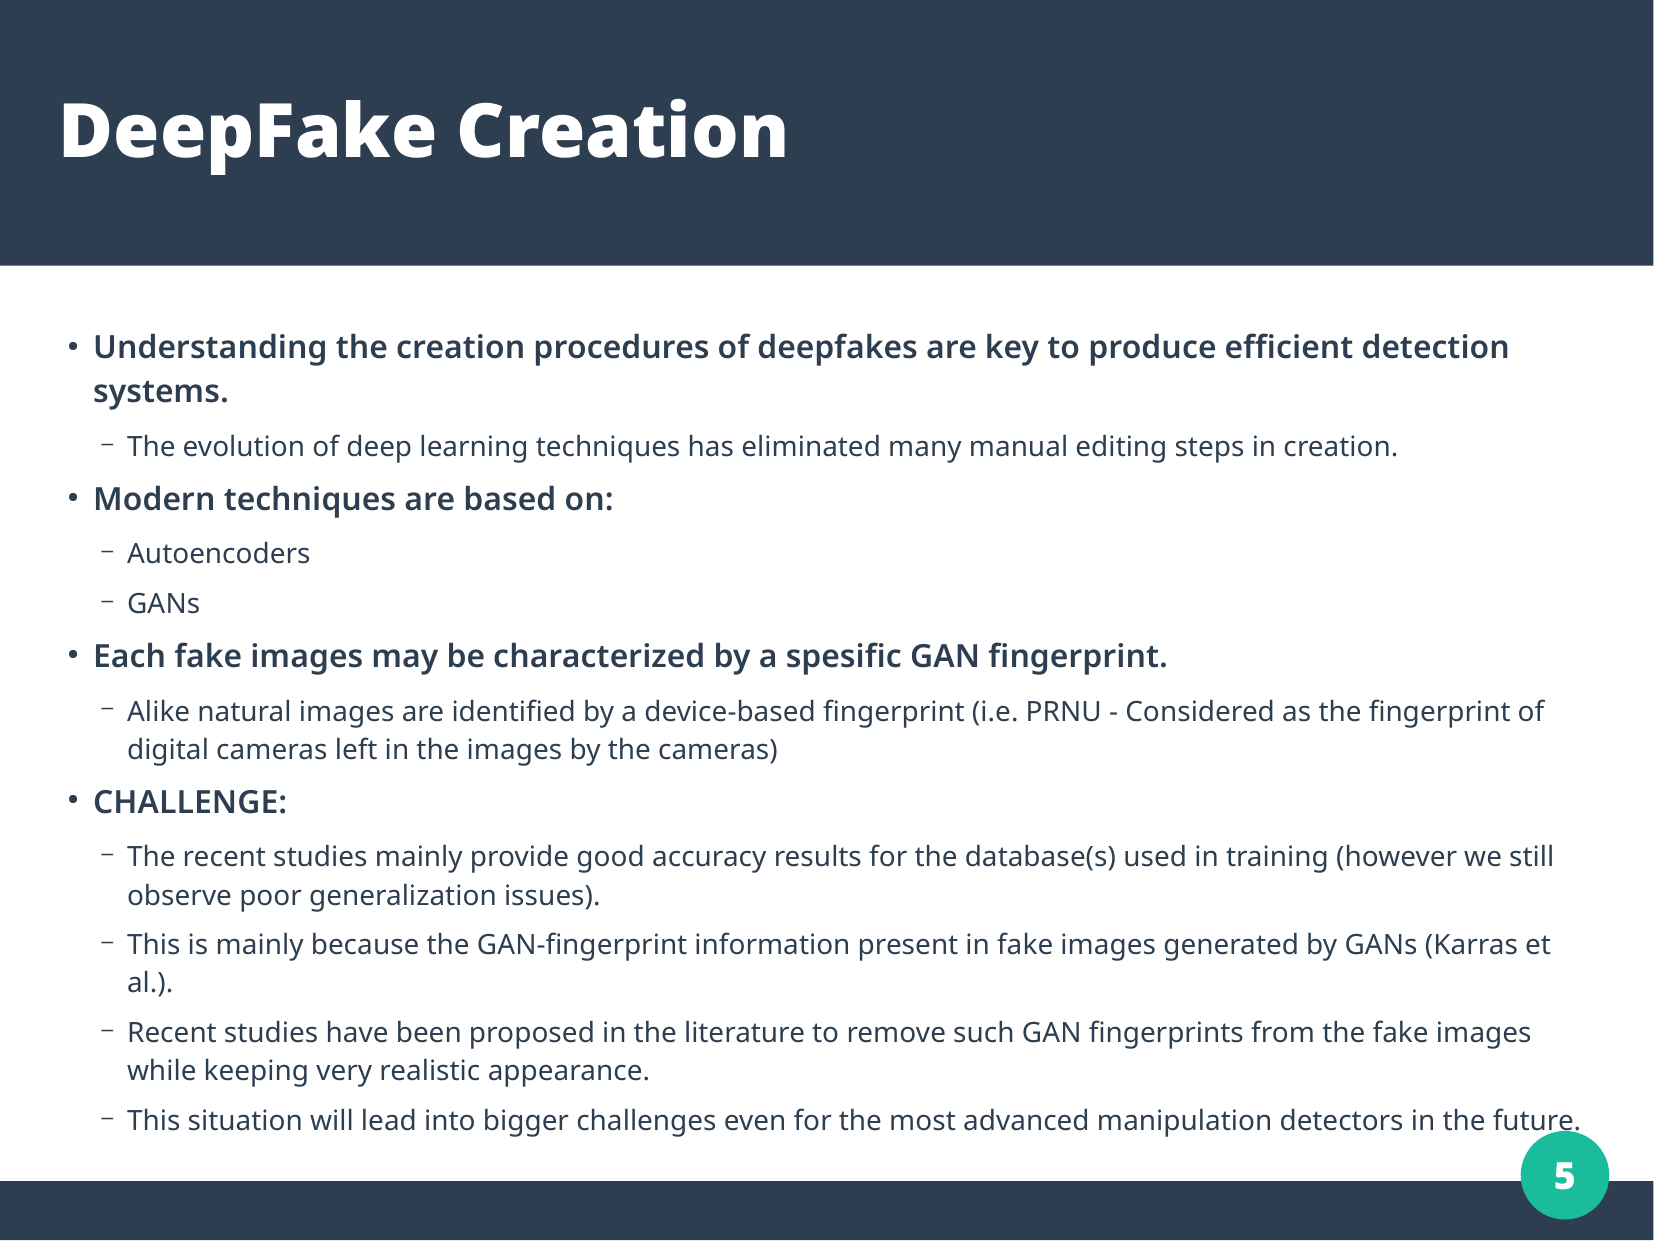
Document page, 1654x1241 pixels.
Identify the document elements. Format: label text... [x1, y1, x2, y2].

list Understanding the creation procedures of deepfakes are key to produce efficient detection systems. The evolution of deep learning techniques has eliminated many manual editing steps in creation. Modern techniques are based on: Autoencoders GANs Each fake images may be characterized by a spesific GAN fingerprint. Alike natural images are identified by a device-based fingerprint (i.e. PRNU - Considered as the fingerprint of digital cameras left in the images by the cameras) CHALLENGE: The recent studies mainly provide good accuracy results for the database(s) used in training (however we still observe poor generalization issues). This is mainly because the GAN-fingerprint information present in fake images generated by GANs (Karras et al.). Recent studies have been proposed in the literature to remove such GAN fingerprints from the fake images while keeping very realistic appearance. This situation will lead into bigger challenges even for the most advanced manipulation detectors in the future. [59, 324, 1595, 1152]
title DeepFake Creation [59, 49, 1595, 207]
